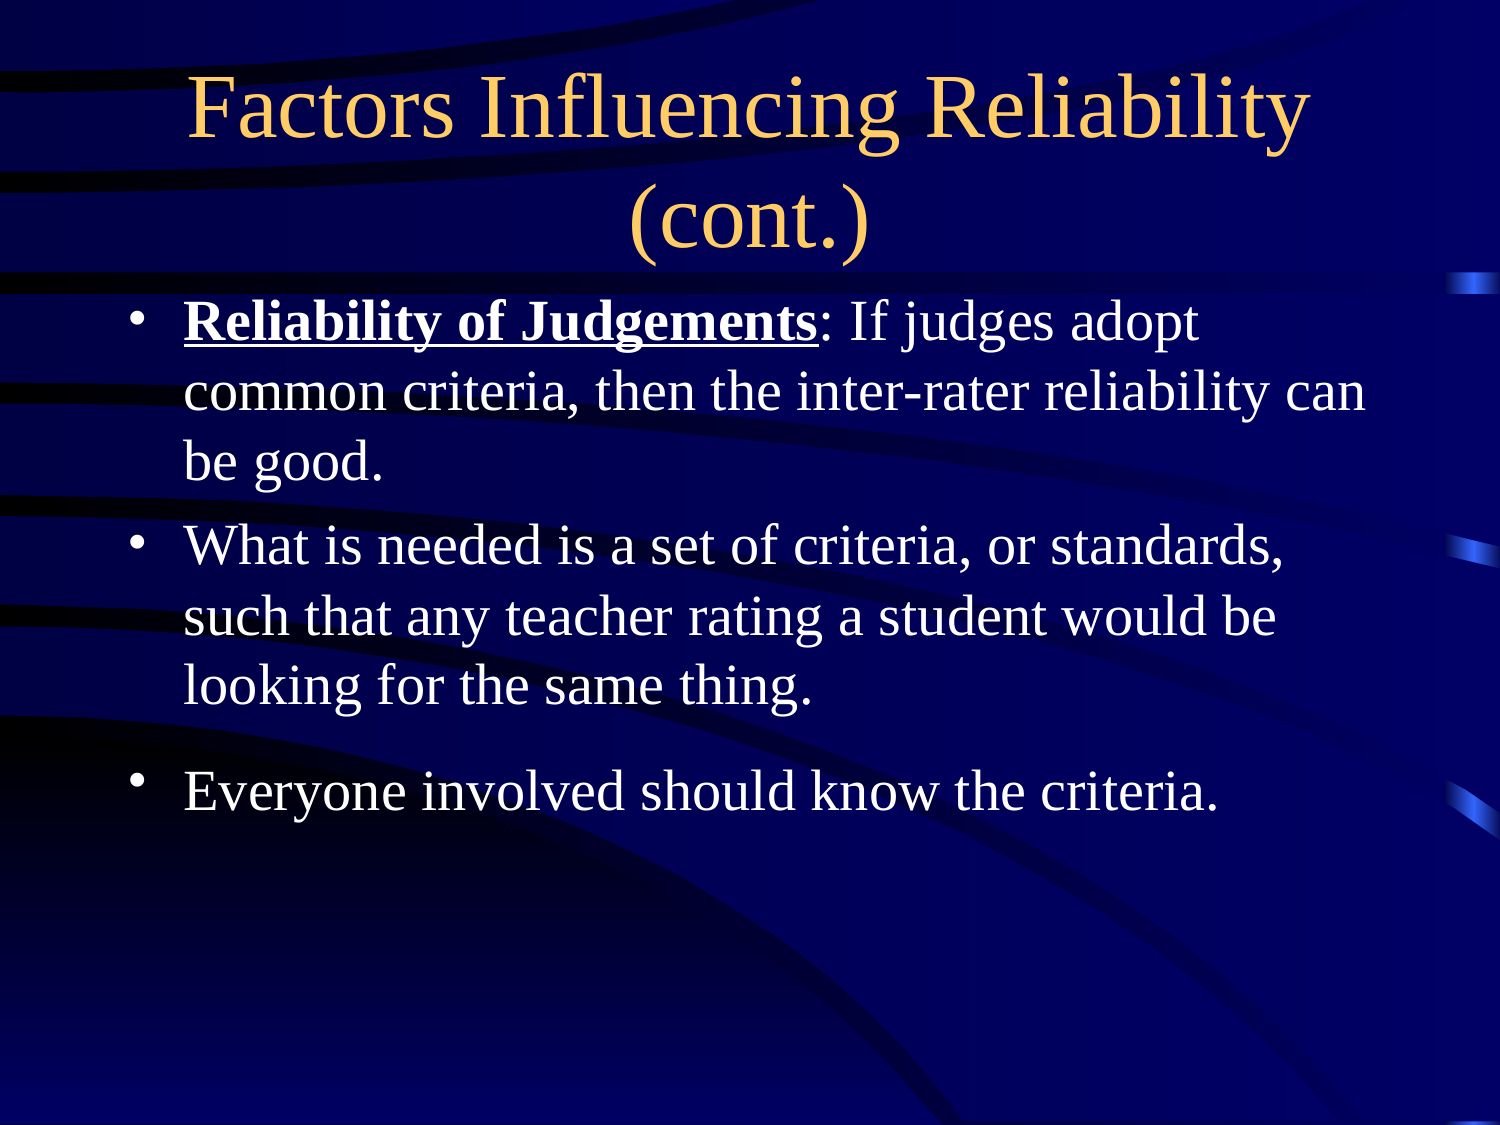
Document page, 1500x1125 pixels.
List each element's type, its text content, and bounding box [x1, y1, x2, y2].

list Reliability of Judgements: If judges adopt common criteria, then the inter-rater reliability can be good. What is needed is a set of criteria, or standards, such that any teacher rating a student would be looking for the same thing. Everyone involved should know the criteria. [112, 275, 1388, 1000]
title Factors Influencing Reliability (cont.) [112, 99, 1388, 213]
